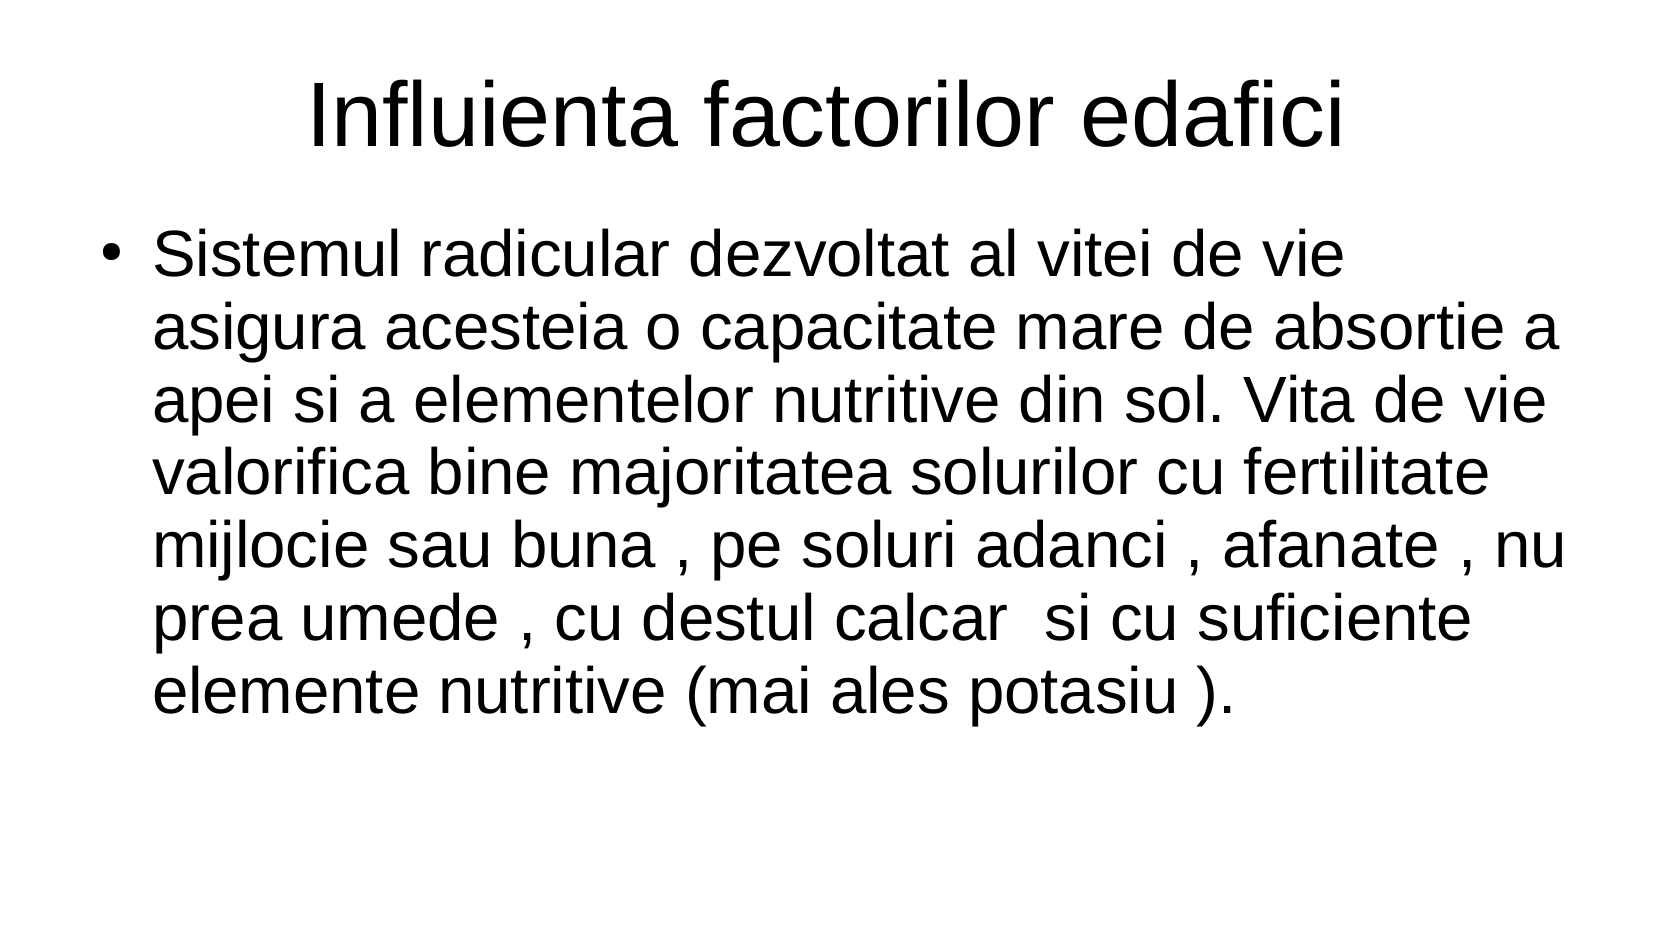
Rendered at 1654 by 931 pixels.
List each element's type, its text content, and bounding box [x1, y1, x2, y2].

title Influienta factorilor edafici [82, 37, 1571, 193]
list Sistemul radicular dezvoltat al vitei de vie asigura acesteia o capacitate mare de absortie a apei si a elementelor nutritive din sol. Vita de vie valorifica bine majoritatea solurilor cu fertilitate mijlocie sau buna , pe soluri adanci , afanate , nu prea umede , cu destul calcar si cu suficiente elemente nutritive (mai ales potasiu ). [82, 217, 1571, 758]
